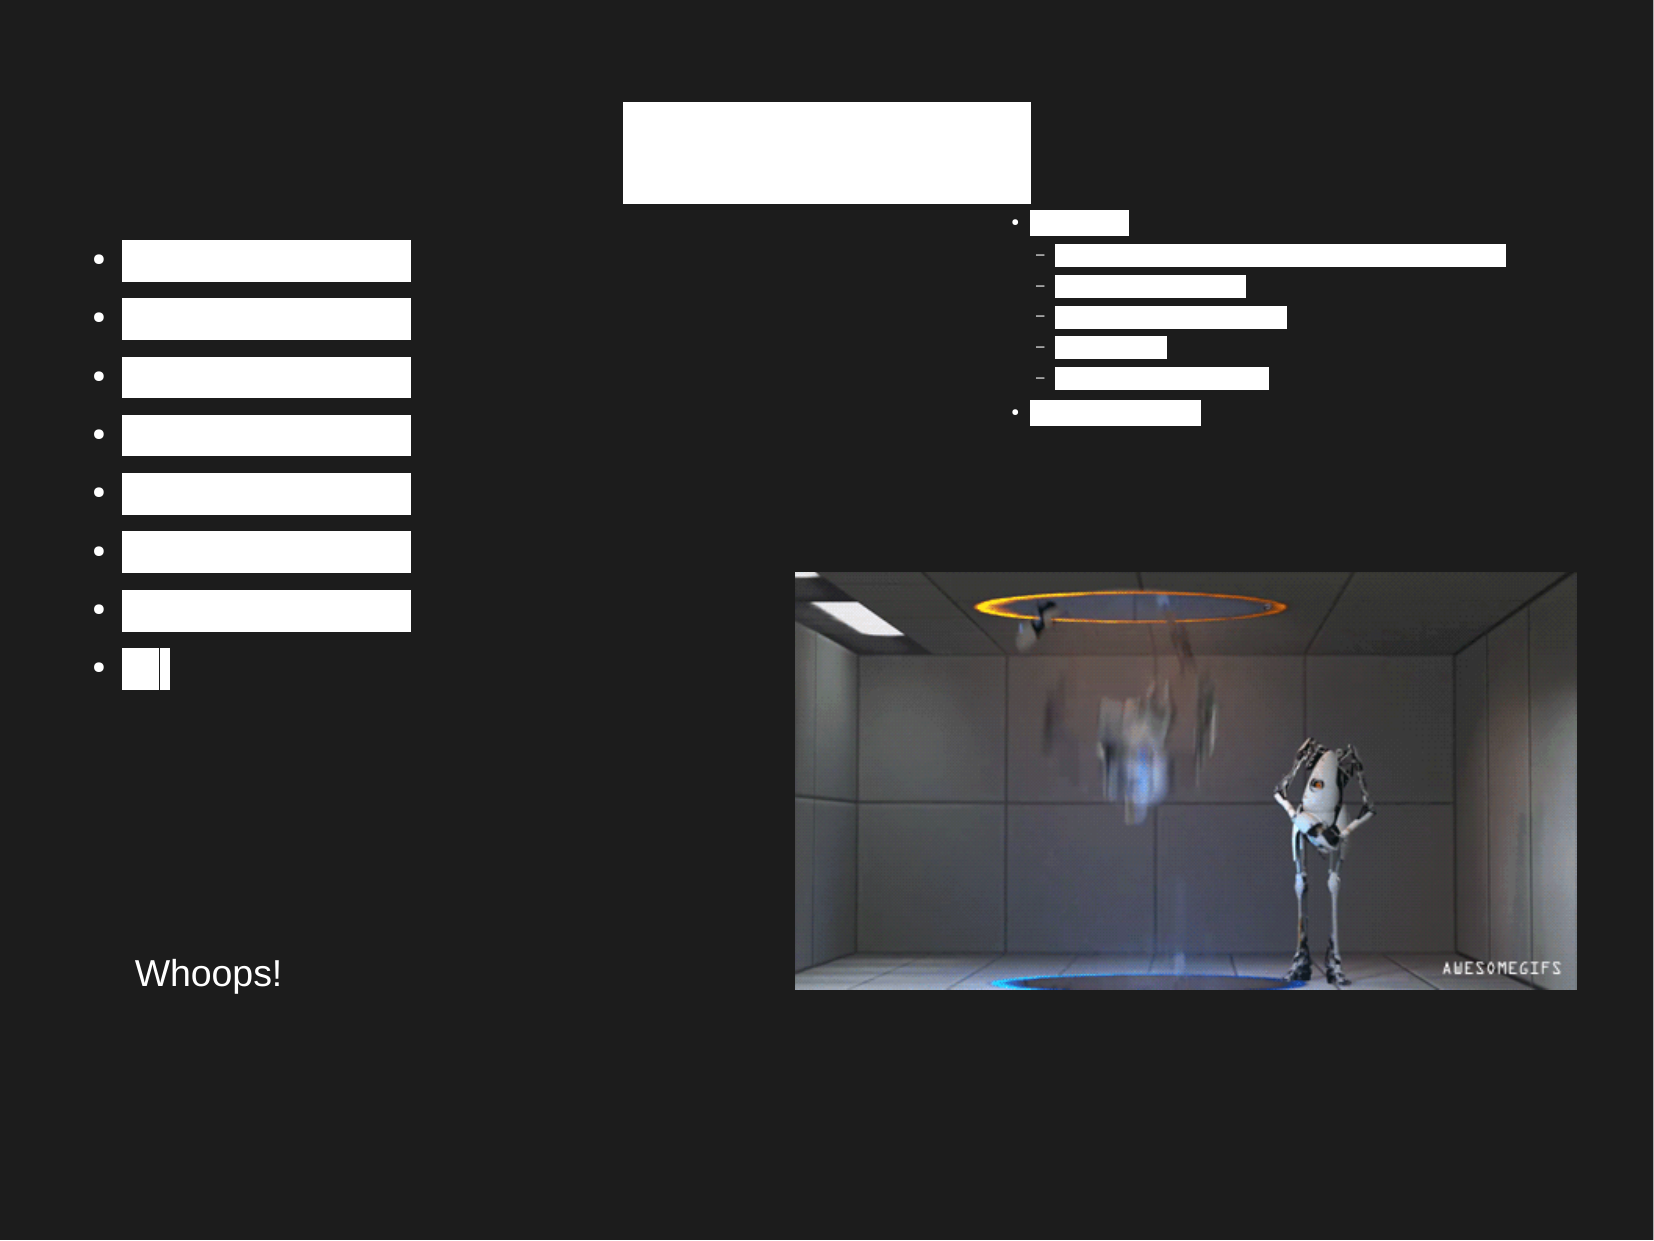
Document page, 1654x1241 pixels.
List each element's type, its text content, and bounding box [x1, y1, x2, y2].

list Parse expression Parse expression Parse expression Parse expression Parse expression Parse expression Parse expression …. [82, 240, 1571, 691]
list grammar: expression := expression '+' expression | number number := 1-9 digits digits := digit | digit digits digit := 0-9 (start rule: expression) input: “42+10+2” [1005, 210, 1616, 430]
text_box Whoops! [120, 945, 298, 1002]
picture [795, 572, 1577, 991]
title Top Down [82, 49, 1571, 240]
